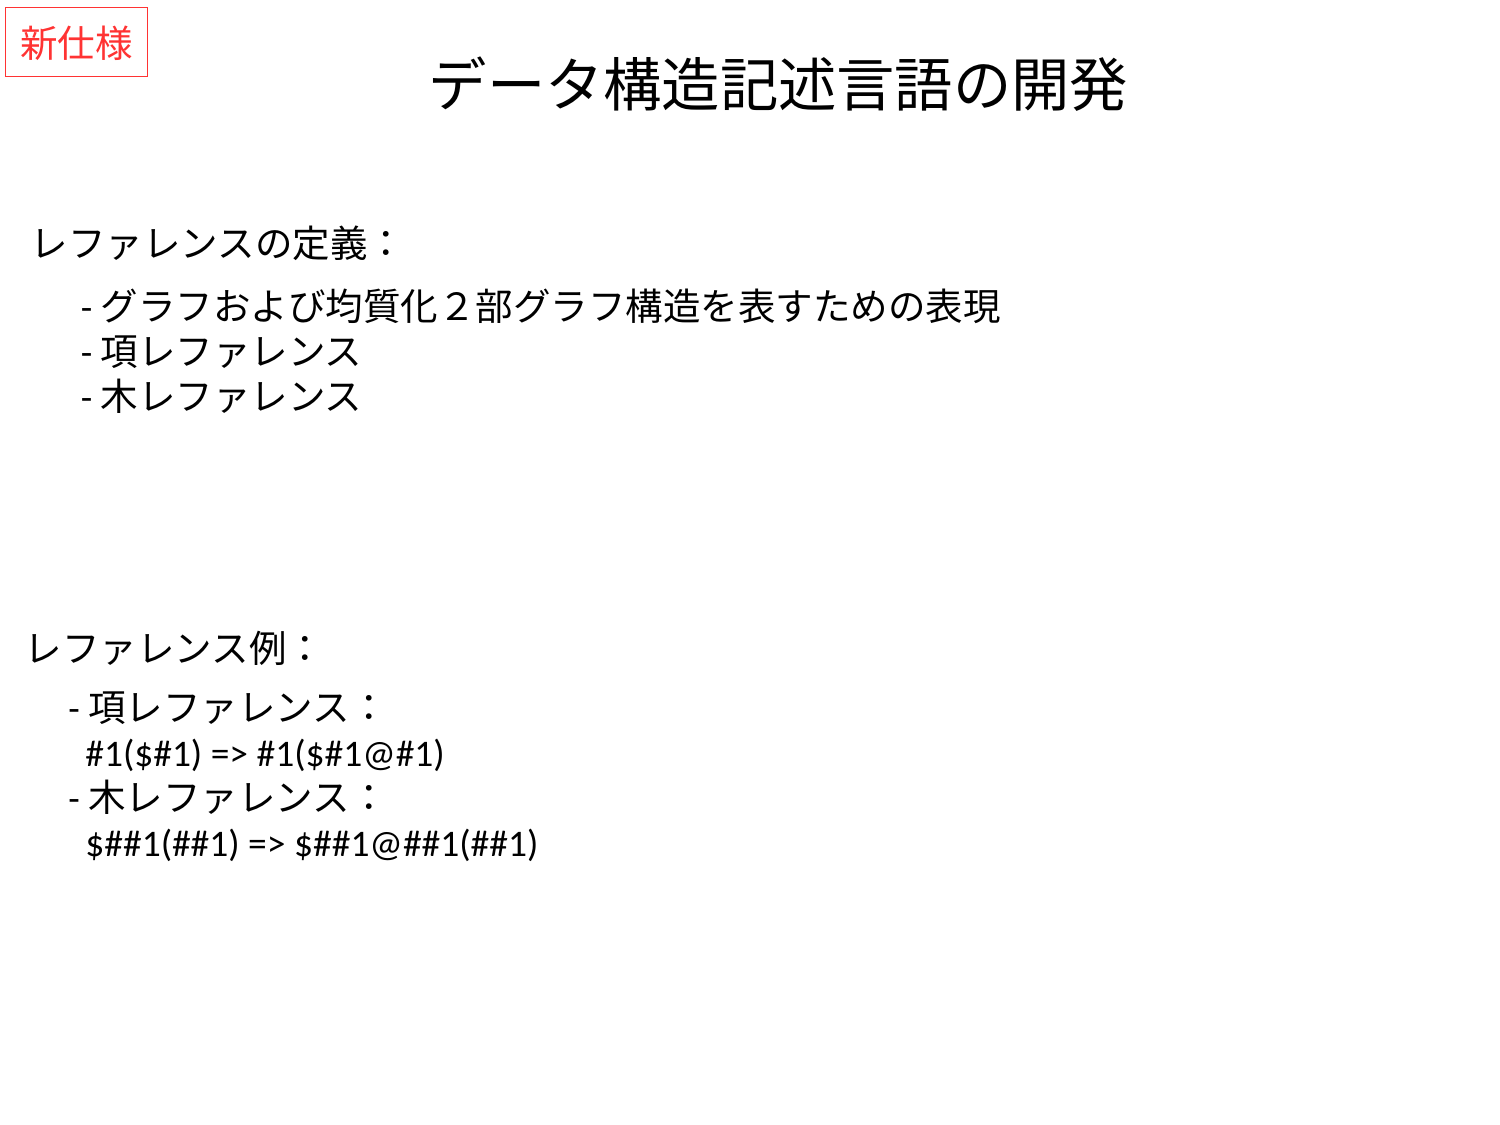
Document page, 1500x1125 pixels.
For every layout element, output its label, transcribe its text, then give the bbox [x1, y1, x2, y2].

text_box - 項レファレンス： #1($#1) => #1($#1@#1) - 木レファレンス： $##1(##1) => $##1@##1(##1) [36, 676, 554, 872]
text_box データ構造記述言語の開発 [414, 40, 1143, 126]
text_box レファレンス例： [10, 617, 340, 678]
text_box - グラフおよび均質化２部グラフ構造を表すための表現 - 項レファレンス - 木レファレンス [49, 275, 1016, 426]
text_box レファレンスの定義： [16, 212, 420, 273]
text_box 新仕様 [5, 7, 148, 70]
